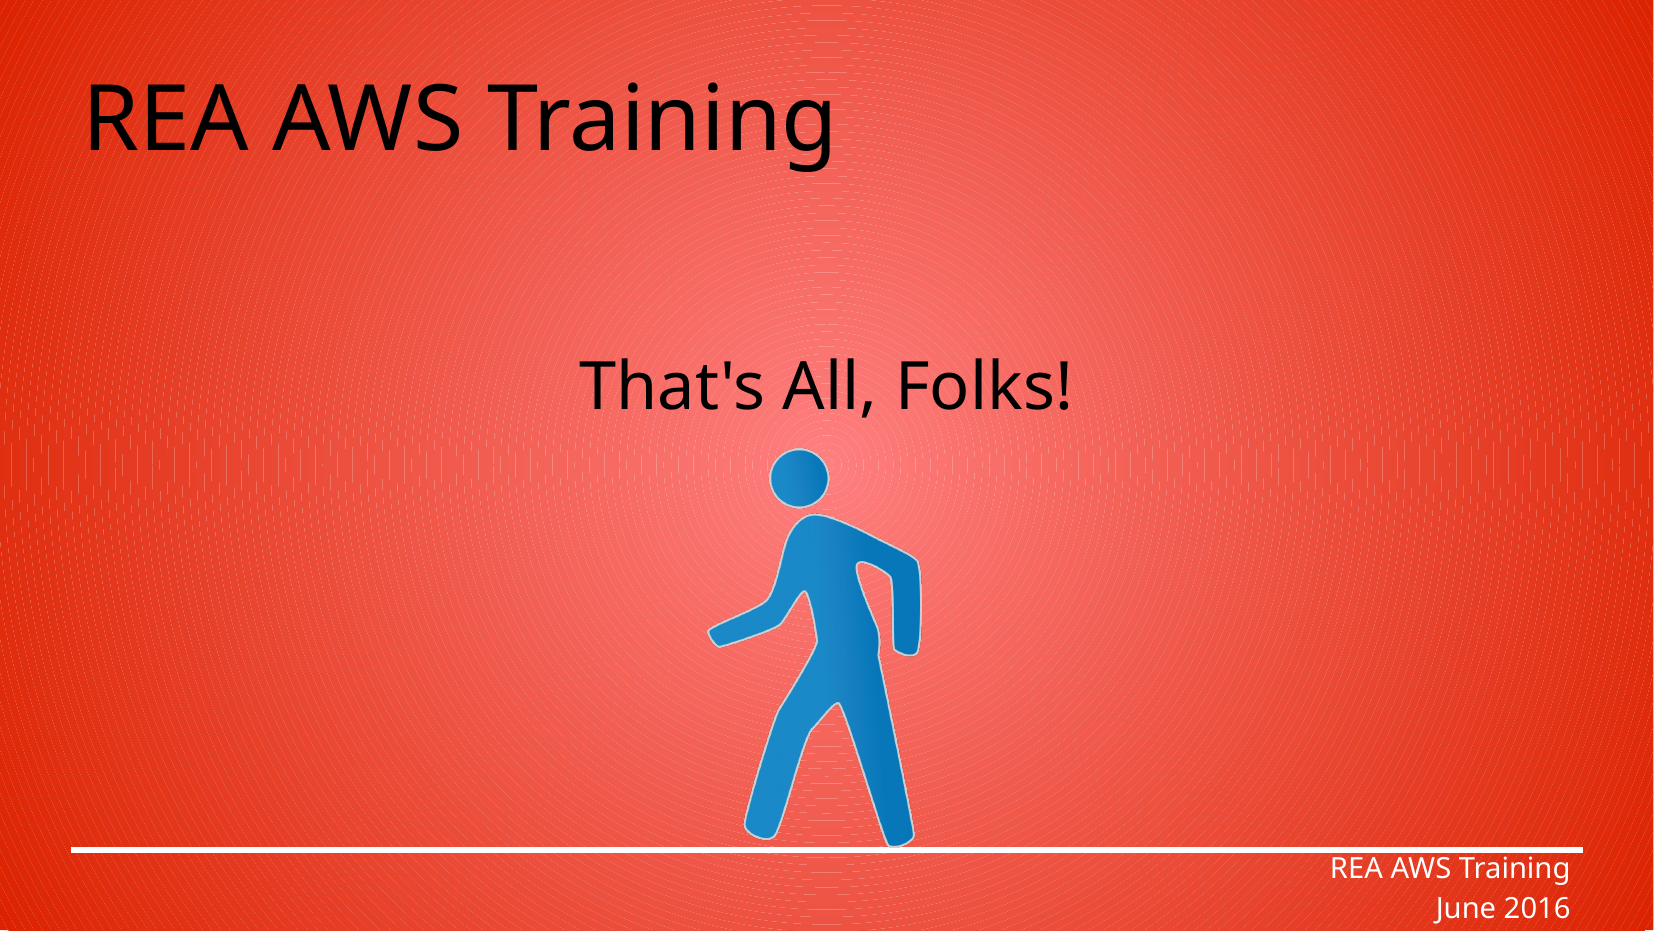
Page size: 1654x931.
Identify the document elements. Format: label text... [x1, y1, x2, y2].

picture [707, 448, 922, 848]
title REA AWS Training [82, 37, 1571, 193]
list That's All, Folks! [82, 217, 1571, 758]
